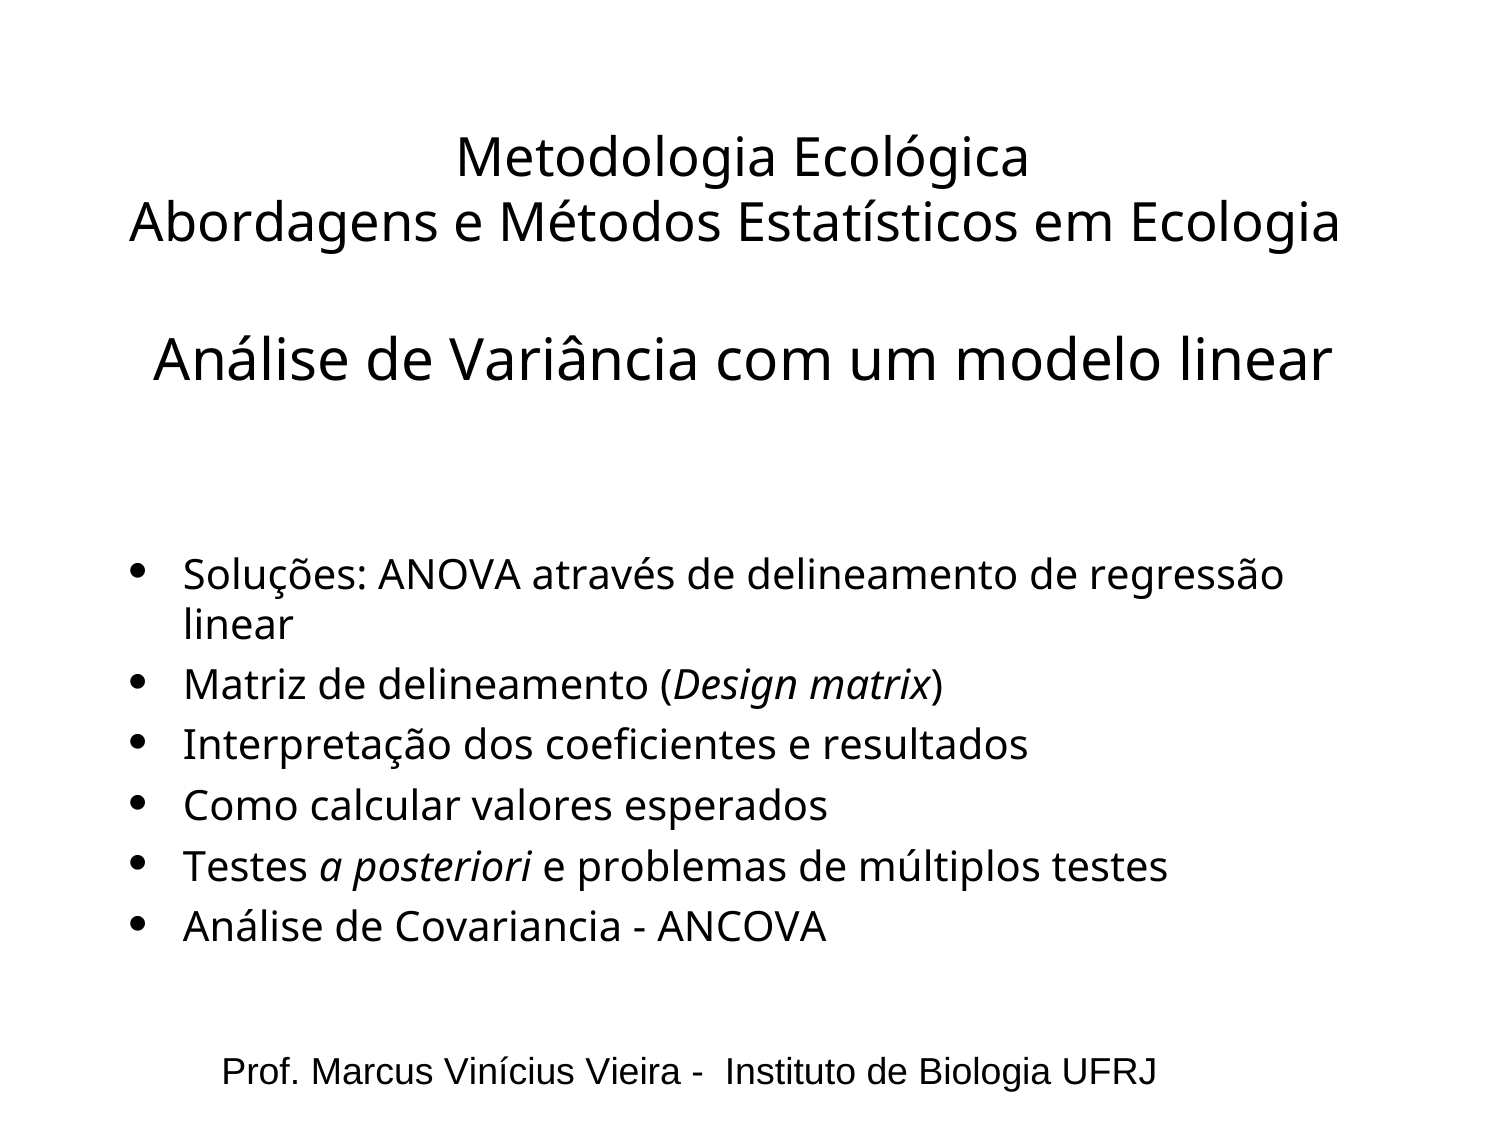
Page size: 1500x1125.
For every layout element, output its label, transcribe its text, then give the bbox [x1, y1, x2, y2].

list Soluções: ANOVA através de delineamento de regressão linear Matriz de delineamento (Design matrix) Interpretação dos coeficientes e resultados Como calcular valores esperados Testes a posteriori e problemas de múltiplos testes Análise de Covariancia - ANCOVA [112, 484, 1388, 1000]
title Metodologia Ecológica Abordagens e Métodos Estatísticos em Ecologia Análise de Variância com um modelo linear [106, 59, 1382, 456]
text_box Prof. Marcus Vinícius Vieira - Instituto de Biologia UFRJ [206, 1024, 1388, 1100]
